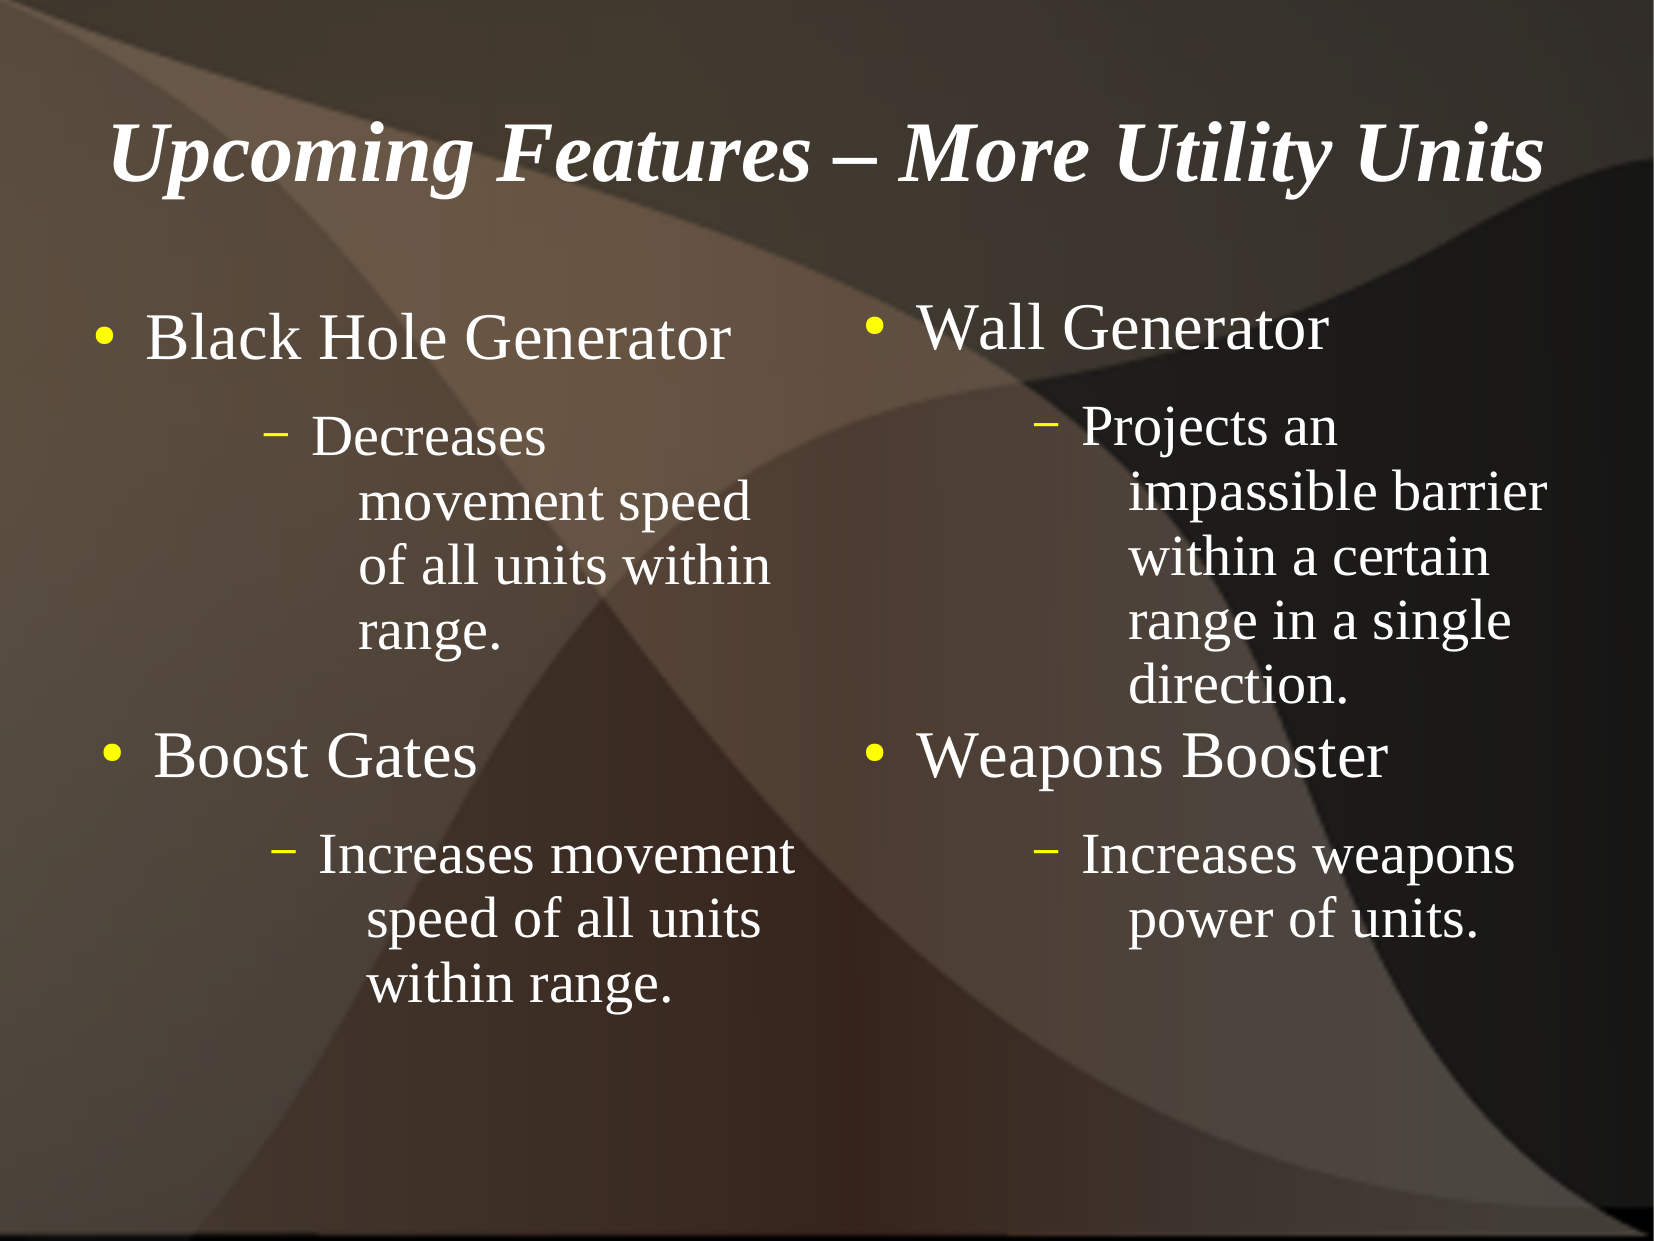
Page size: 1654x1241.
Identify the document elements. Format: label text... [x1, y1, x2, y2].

list Wall Generator Projects an impassible barrier within a certain range in a single direction. [845, 290, 1572, 717]
title Upcoming Features – More Utility Units [82, 49, 1571, 257]
list Black Hole Generator Decreases movement speed of all units within range. [75, 300, 802, 691]
list Boost Gates Increases movement speed of all units within range. [82, 717, 809, 1109]
picture [0, 0, 1654, 1241]
list Weapons Booster Increases weapons power of units. [845, 717, 1572, 1109]
